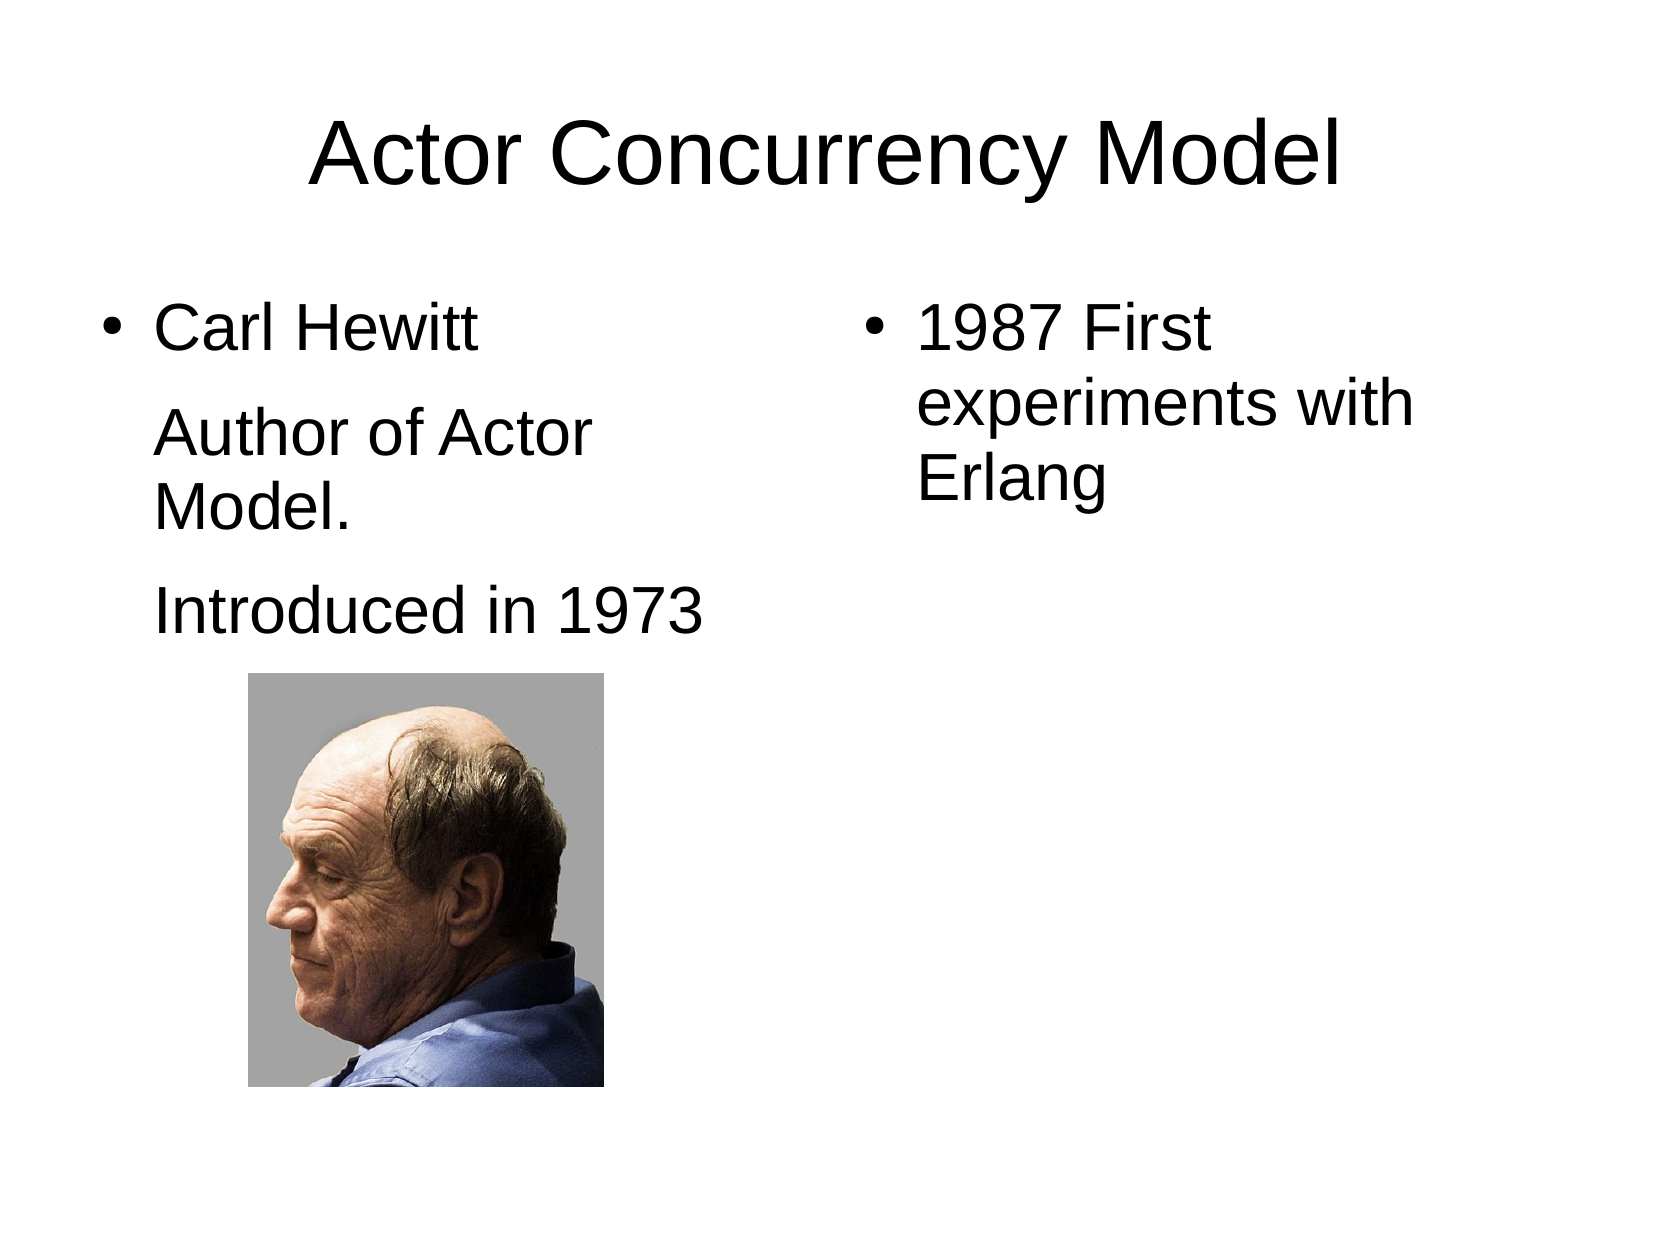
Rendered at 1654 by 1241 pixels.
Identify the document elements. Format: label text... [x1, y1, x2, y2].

picture [248, 673, 604, 1087]
list 1987 First experiments with Erlang [845, 290, 1572, 1010]
title Actor Concurrency Model [82, 49, 1571, 257]
list Carl Hewitt Author of Actor Model. Introduced in 1973 [82, 290, 809, 1010]
